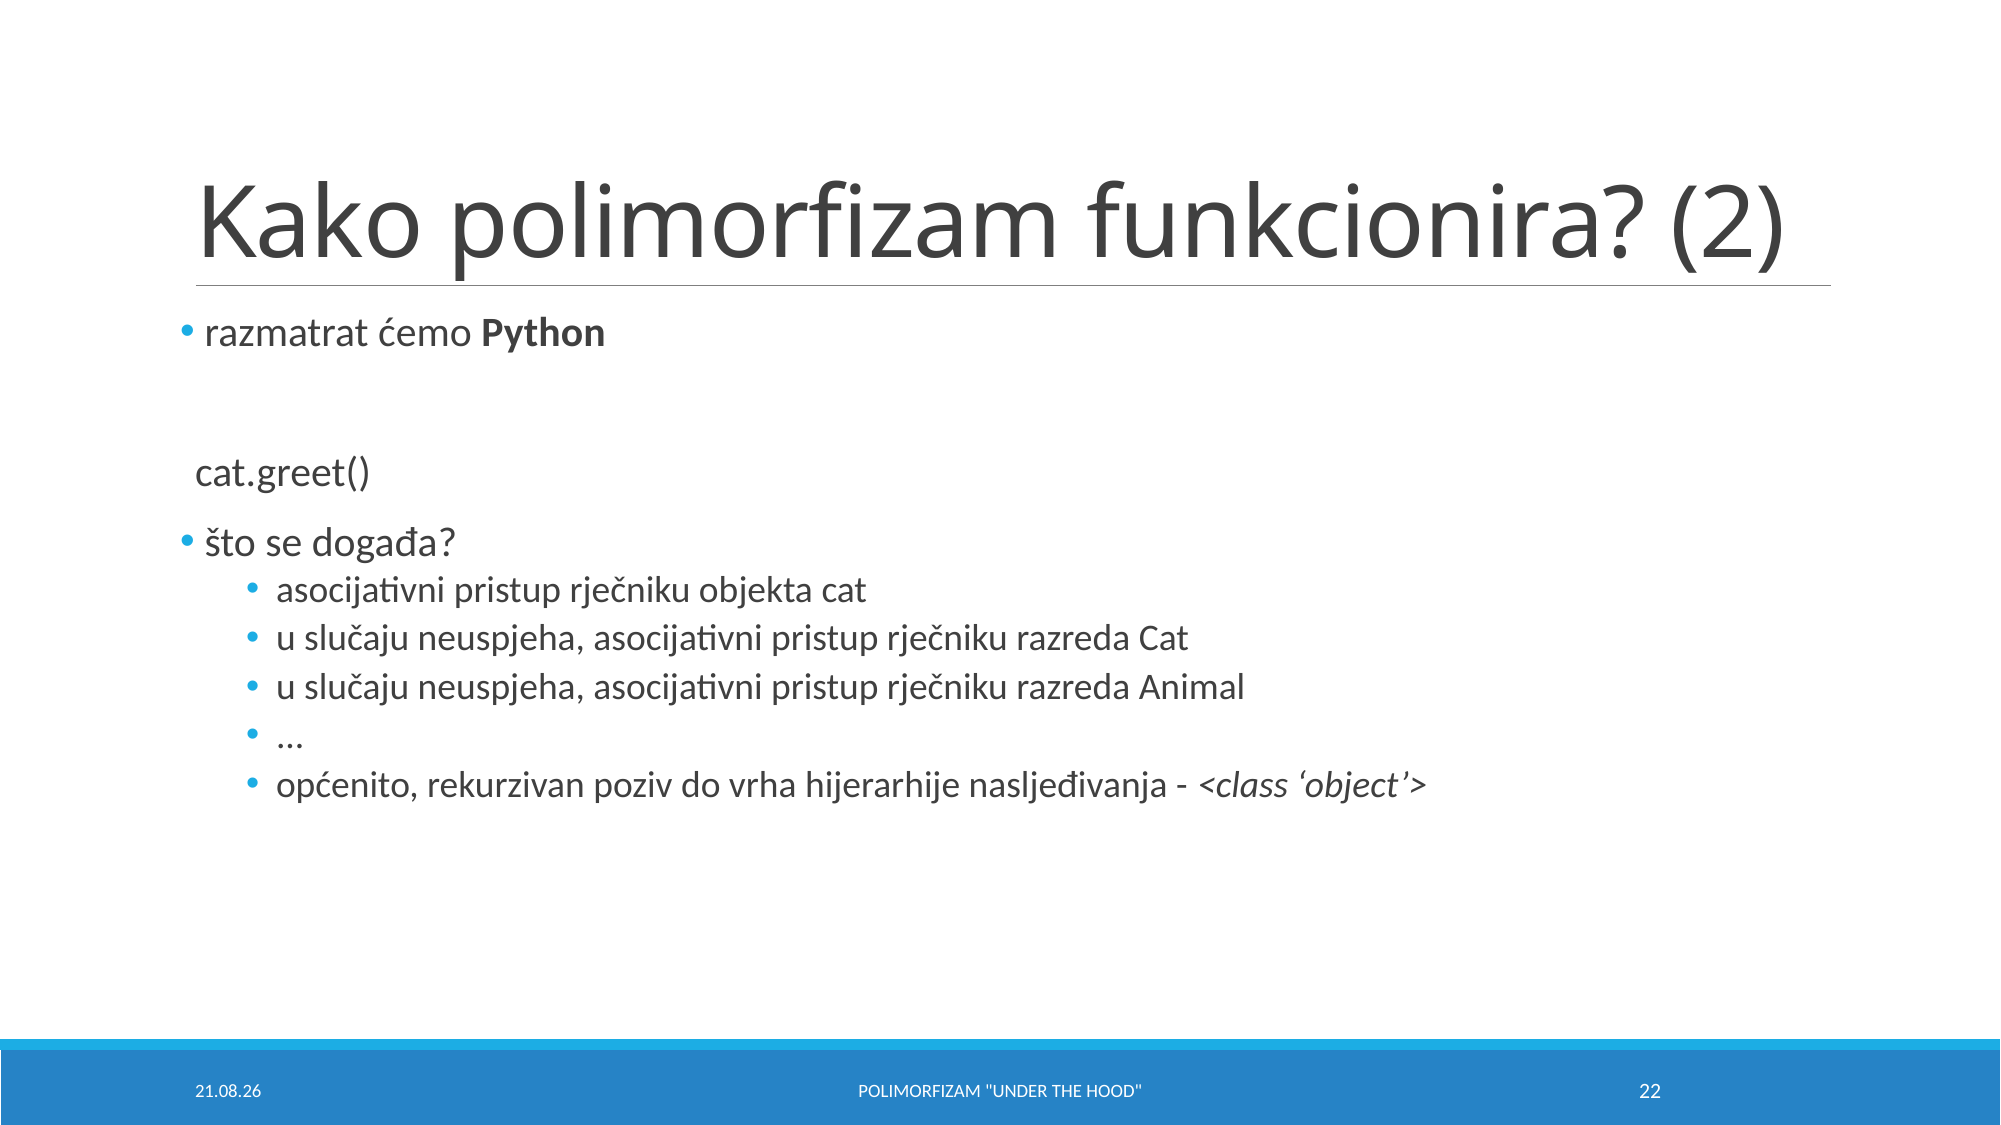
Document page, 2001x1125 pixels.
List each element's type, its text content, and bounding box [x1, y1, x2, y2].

text_box Polimorfizam "under the hood" [604, 1059, 1396, 1120]
list razmatrat ćemo Python cat.greet() što se događa? asocijativni pristup rječniku objekta cat u slučaju neuspjeha, asocijativni pristup rječniku razreda Cat u slučaju neuspjeha, asocijativni pristup rječniku razreda Animal ... općenito, rekurzivan poziv do vrha hijerarhije nasljeđivanja - <class ‘object’> [180, 302, 1831, 963]
title Kako polimorfizam funkcionira? (2) [180, 47, 1905, 286]
text_box ‹#› [1624, 1059, 1840, 1120]
text_box [180, 1059, 586, 1120]
